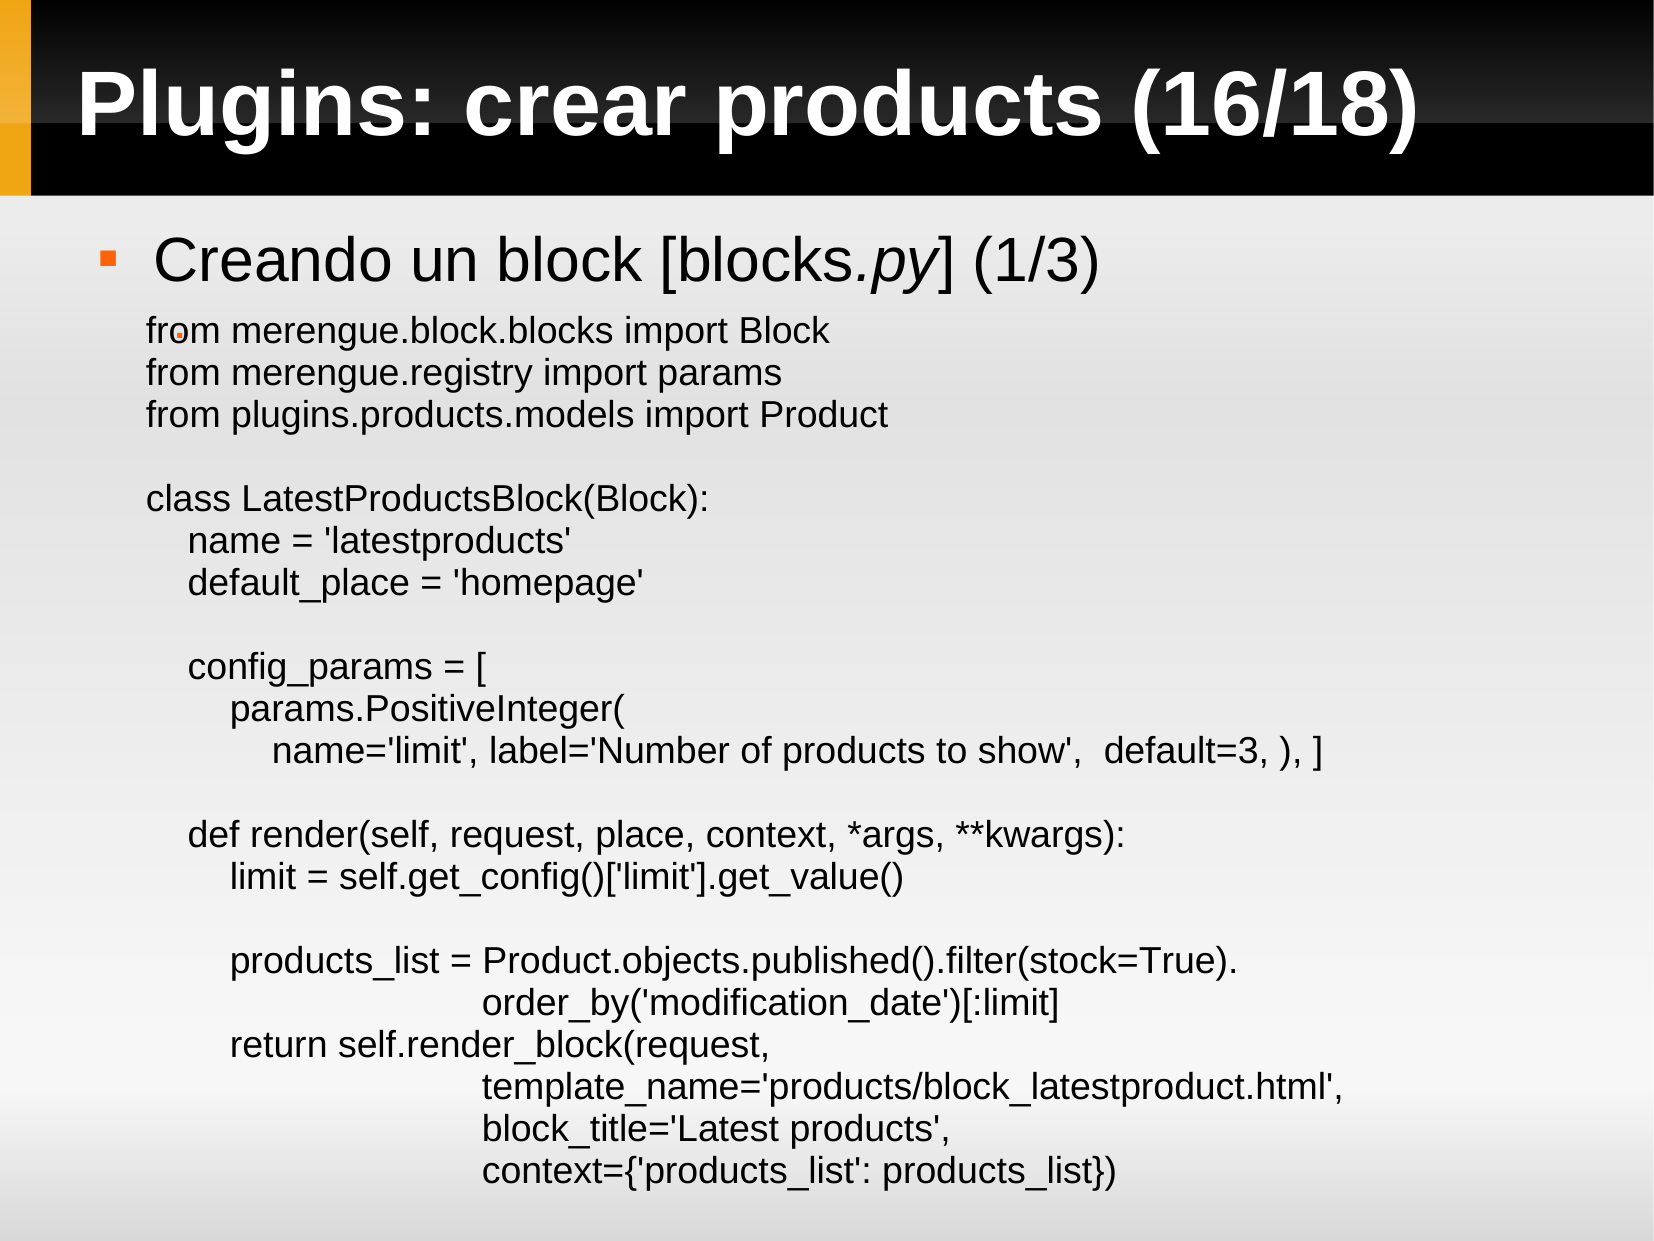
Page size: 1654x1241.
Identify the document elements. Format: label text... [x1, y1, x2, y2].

title Plugins: crear products (16/18) [76, 0, 1565, 208]
picture [0, 0, 1654, 1241]
list Creando un block [blocks.py] (1/3) [82, 225, 1571, 1044]
text_box from merengue.block.blocks import Block from merengue.registry import params from plugins.products.models import Product class LatestProductsBlock(Block): name = 'latestproducts' default_place = 'homepage' config_params = [ params.PositiveInteger( name='limit', label='Number of products to show', default=3, ), ] def render(self, request, place, context, *args, **kwargs): limit = self.get_config()['limit'].get_value() products_list = Product.objects.published().filter(stock=True). order_by('modification_date')[:limit] return self.render_block(request, template_name='products/block_latestproduct.html', block_title='Latest products', context={'products_list': products_list}) [130, 301, 1654, 1241]
